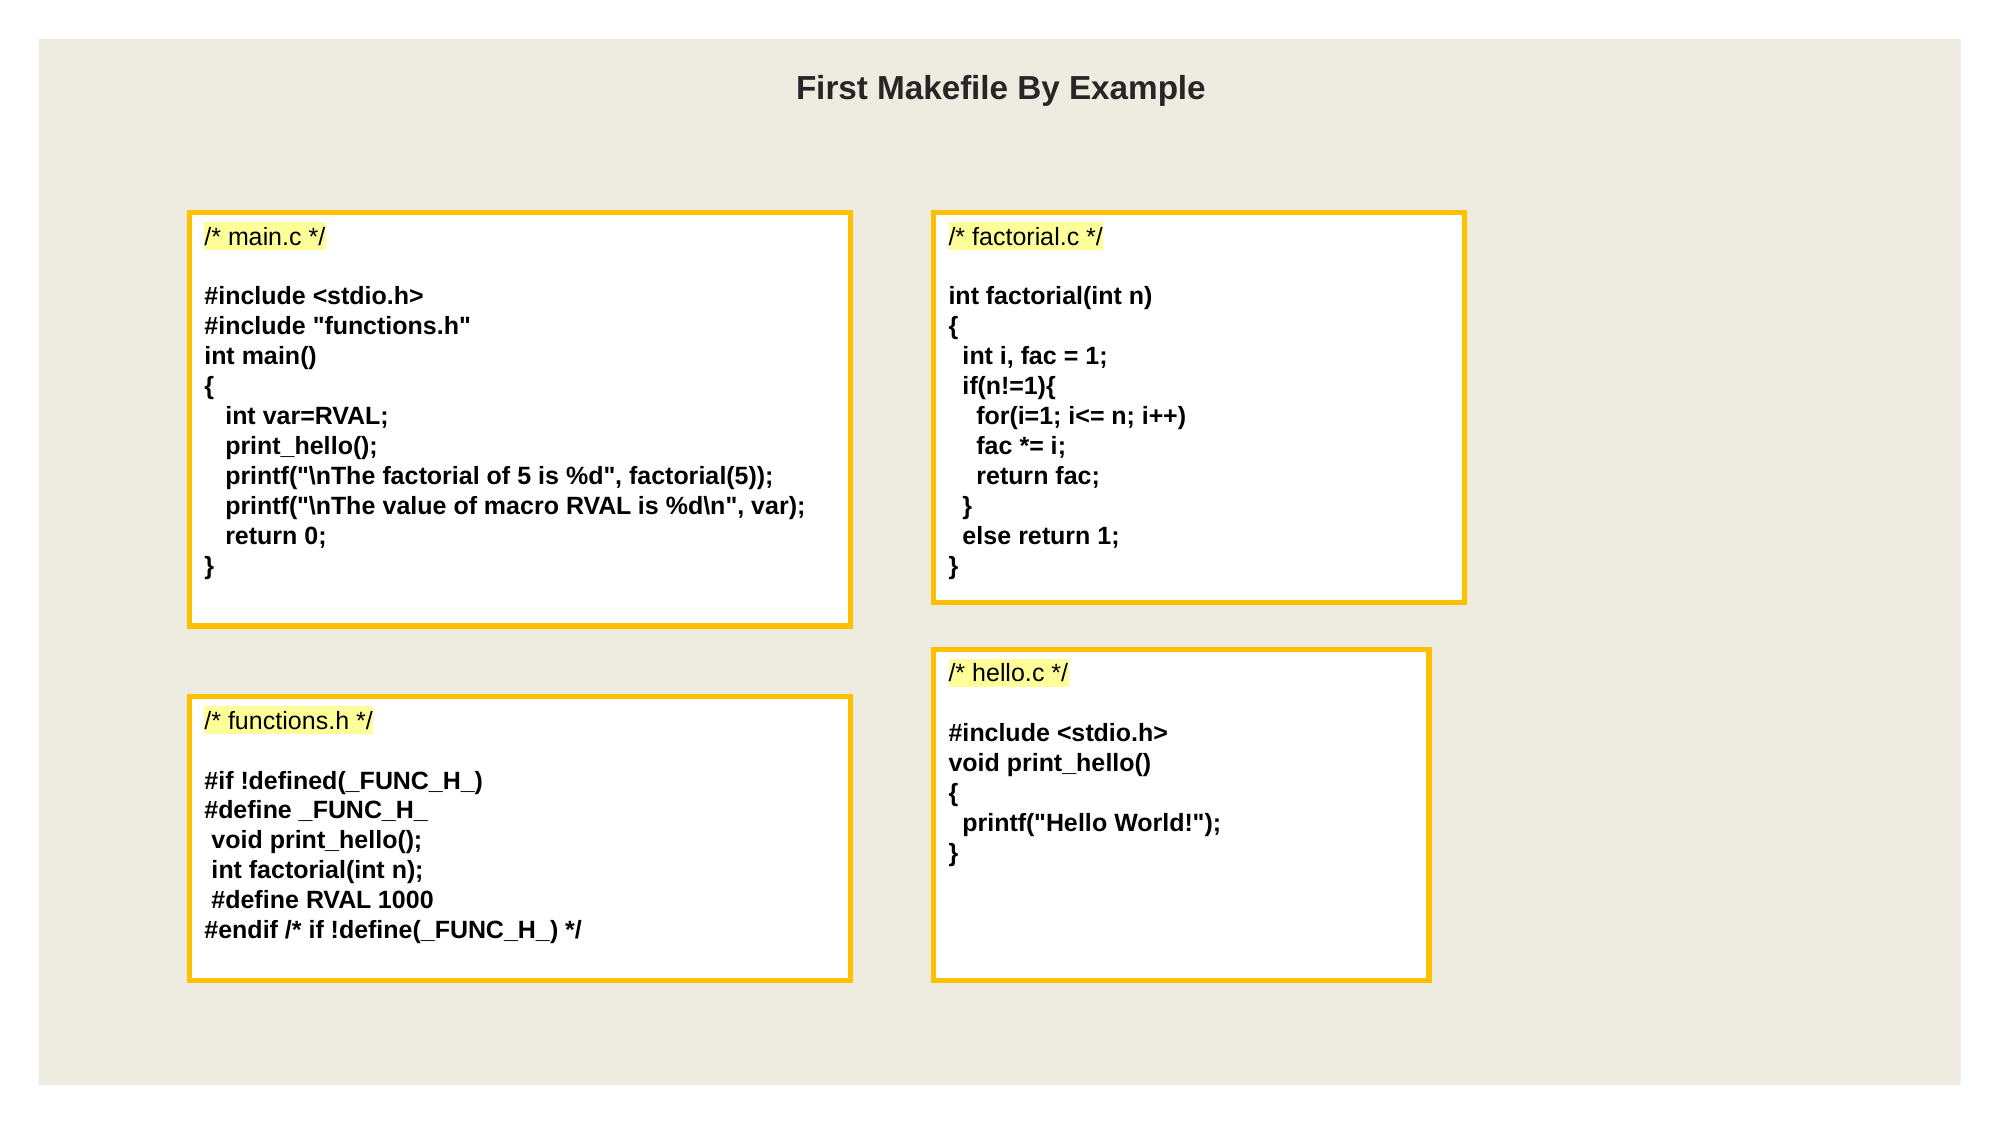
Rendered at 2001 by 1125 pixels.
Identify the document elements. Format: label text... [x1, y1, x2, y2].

text_box /* factorial.c */ int factorial(int n) { int i, fac = 1; if(n!=1){ for(i=1; i<= n; i++) fac *= i; return fac; } else return 1; } [933, 212, 1465, 603]
text_box /* main.c */ #include <stdio.h> #include "functions.h" int main() { int var=RVAL; print_hello(); printf("\nThe factorial of 5 is %d", factorial(5)); printf("\nThe value of macro RVAL is %d\n", var); return 0; } [189, 212, 851, 626]
text_box /* hello.c */ #include <stdio.h> void print_hello() { printf("Hello World!"); } [933, 649, 1430, 981]
text_box First Makefile By Example [39, 39, 1963, 134]
text_box /* functions.h */ #if !defined(_FUNC_H_) #define _FUNC_H_ void print_hello(); int factorial(int n); #define RVAL 1000 #endif /* if !define(_FUNC_H_) */ [189, 696, 851, 981]
